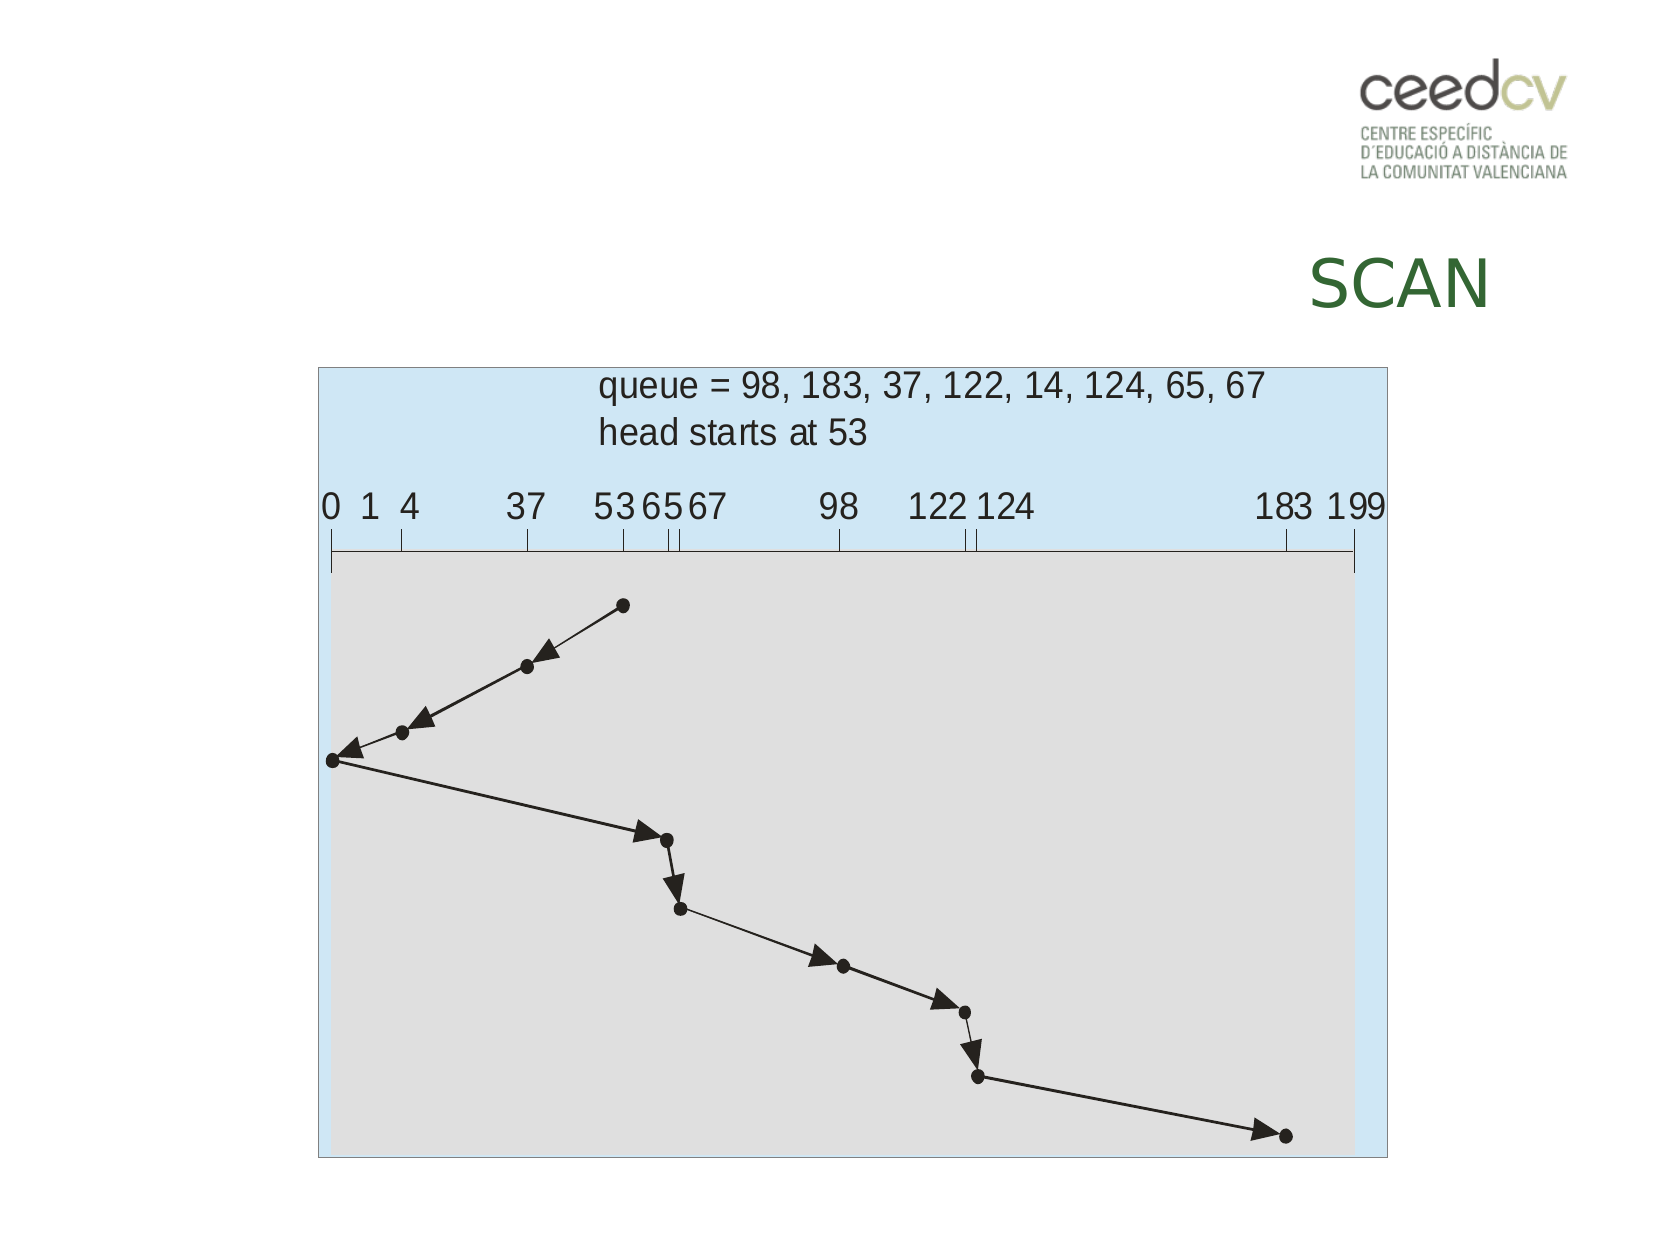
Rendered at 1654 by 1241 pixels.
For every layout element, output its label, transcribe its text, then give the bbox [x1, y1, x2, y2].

picture [1342, 48, 1585, 189]
chart [318, 367, 1388, 1158]
text_box SCAN [1293, 238, 1530, 343]
